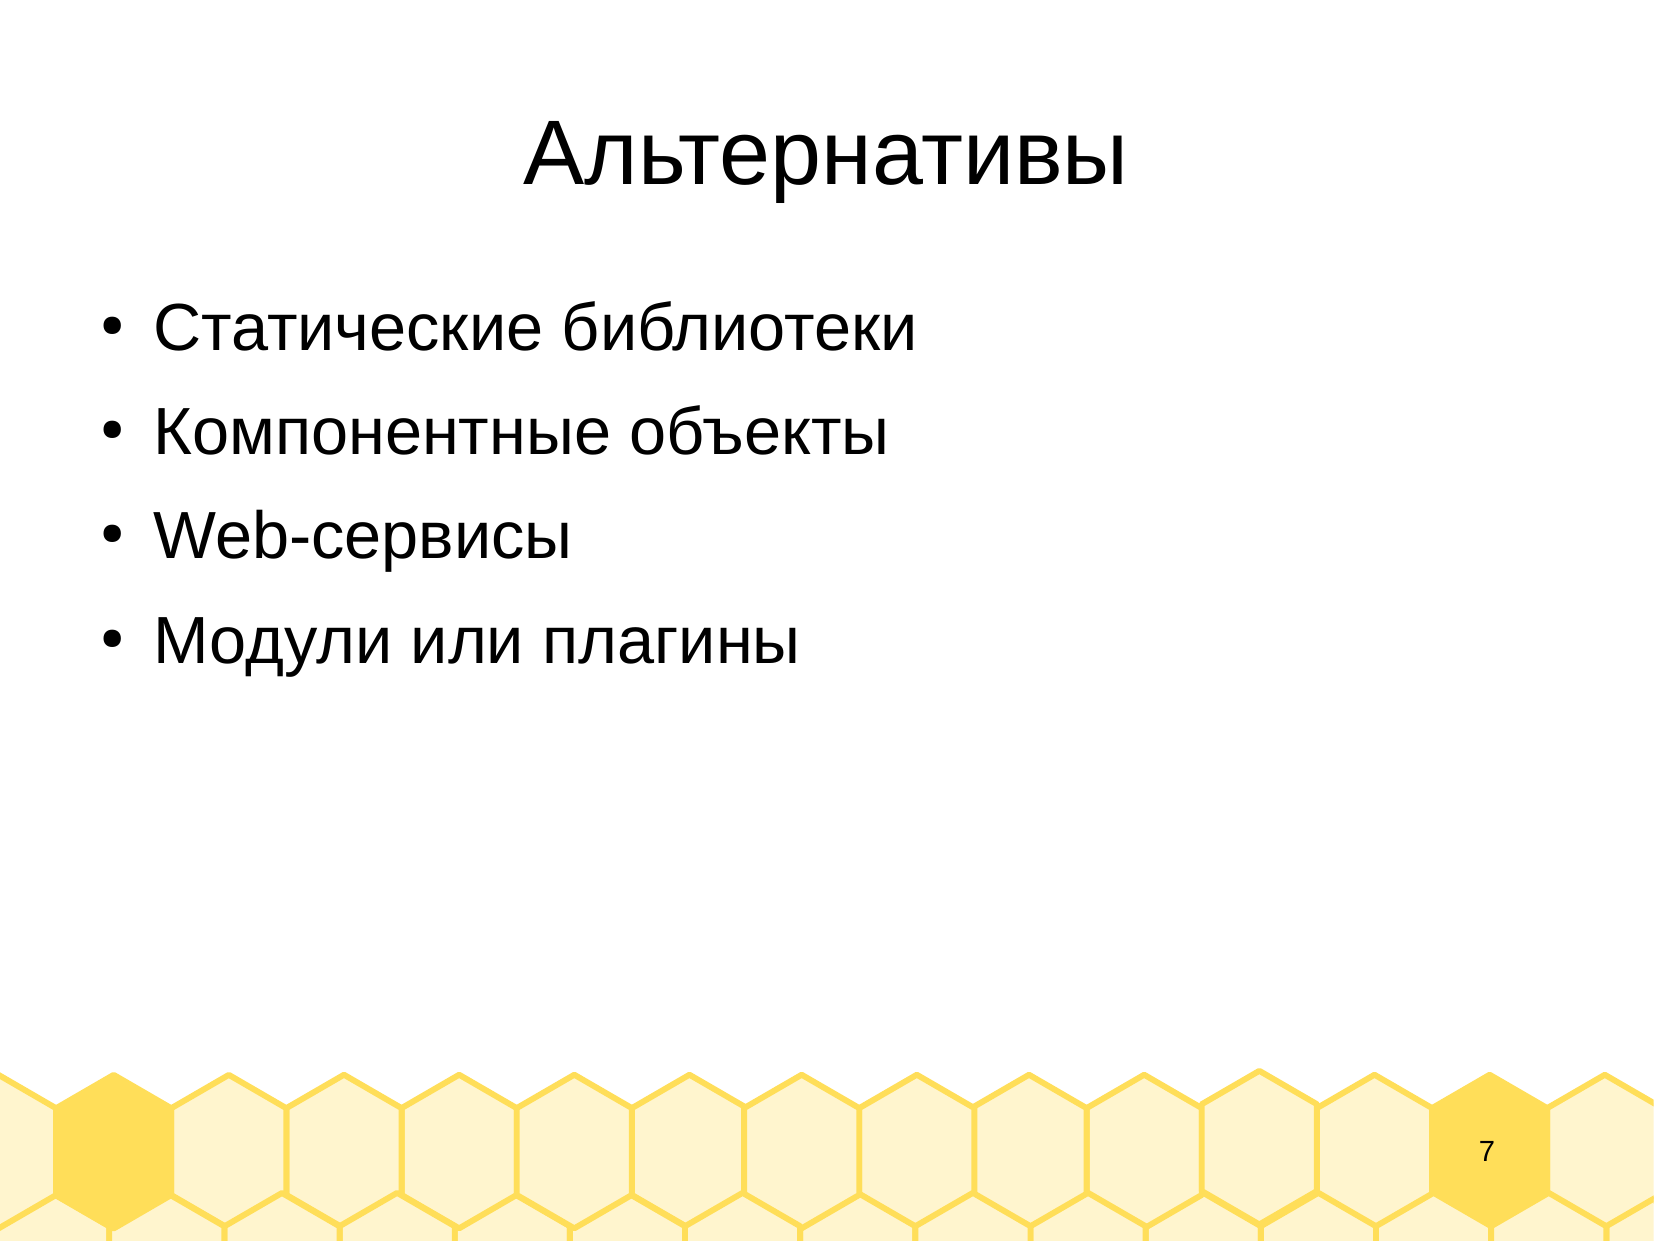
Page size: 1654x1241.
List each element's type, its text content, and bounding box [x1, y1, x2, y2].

list Статические библиотеки Компонентные объекты Web-сервисы Модули или плагины [82, 290, 1571, 1010]
title Альтернативы [82, 49, 1571, 257]
